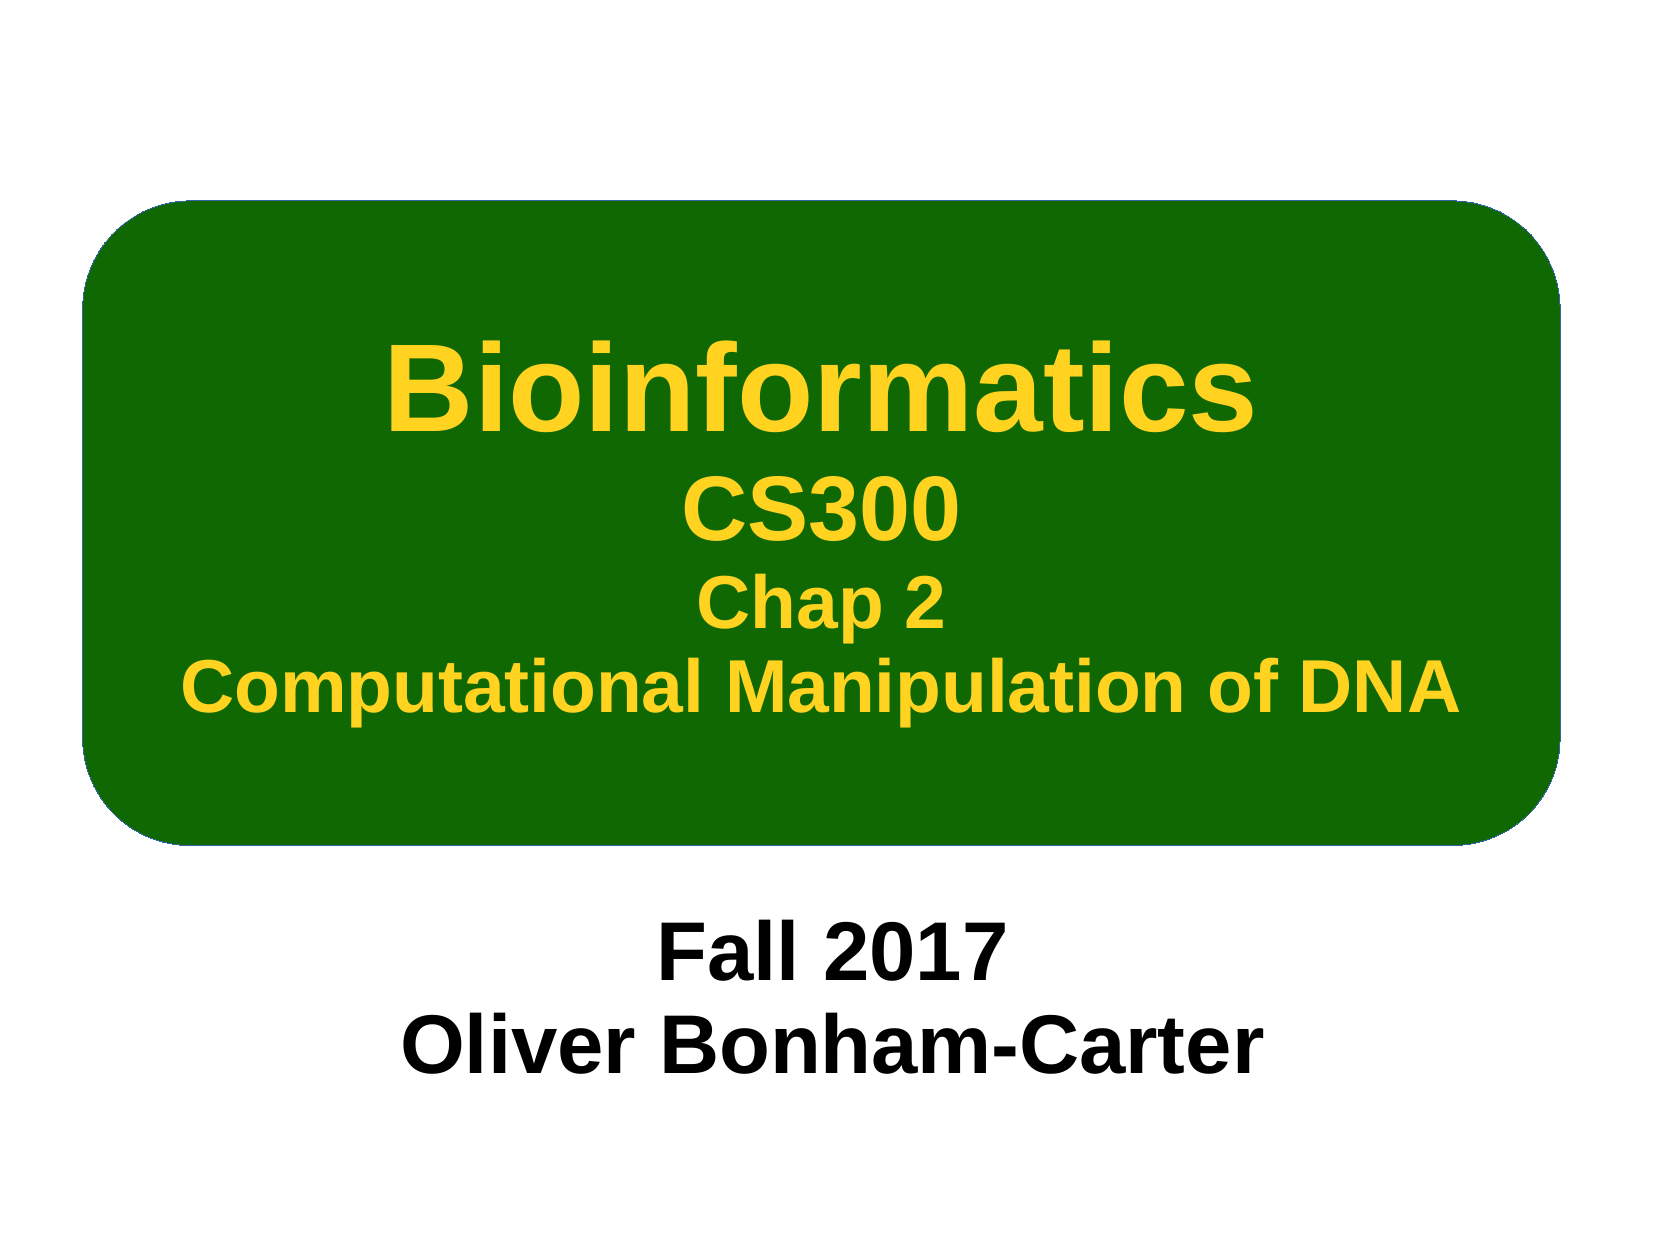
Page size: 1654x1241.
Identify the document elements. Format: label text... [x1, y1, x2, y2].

text_box Fall 2017 Oliver Bonham-Carter [385, 898, 1281, 1100]
text_box Bioinformatics CS300 Chap 2 Computational Manipulation of DNA [82, 200, 1561, 846]
